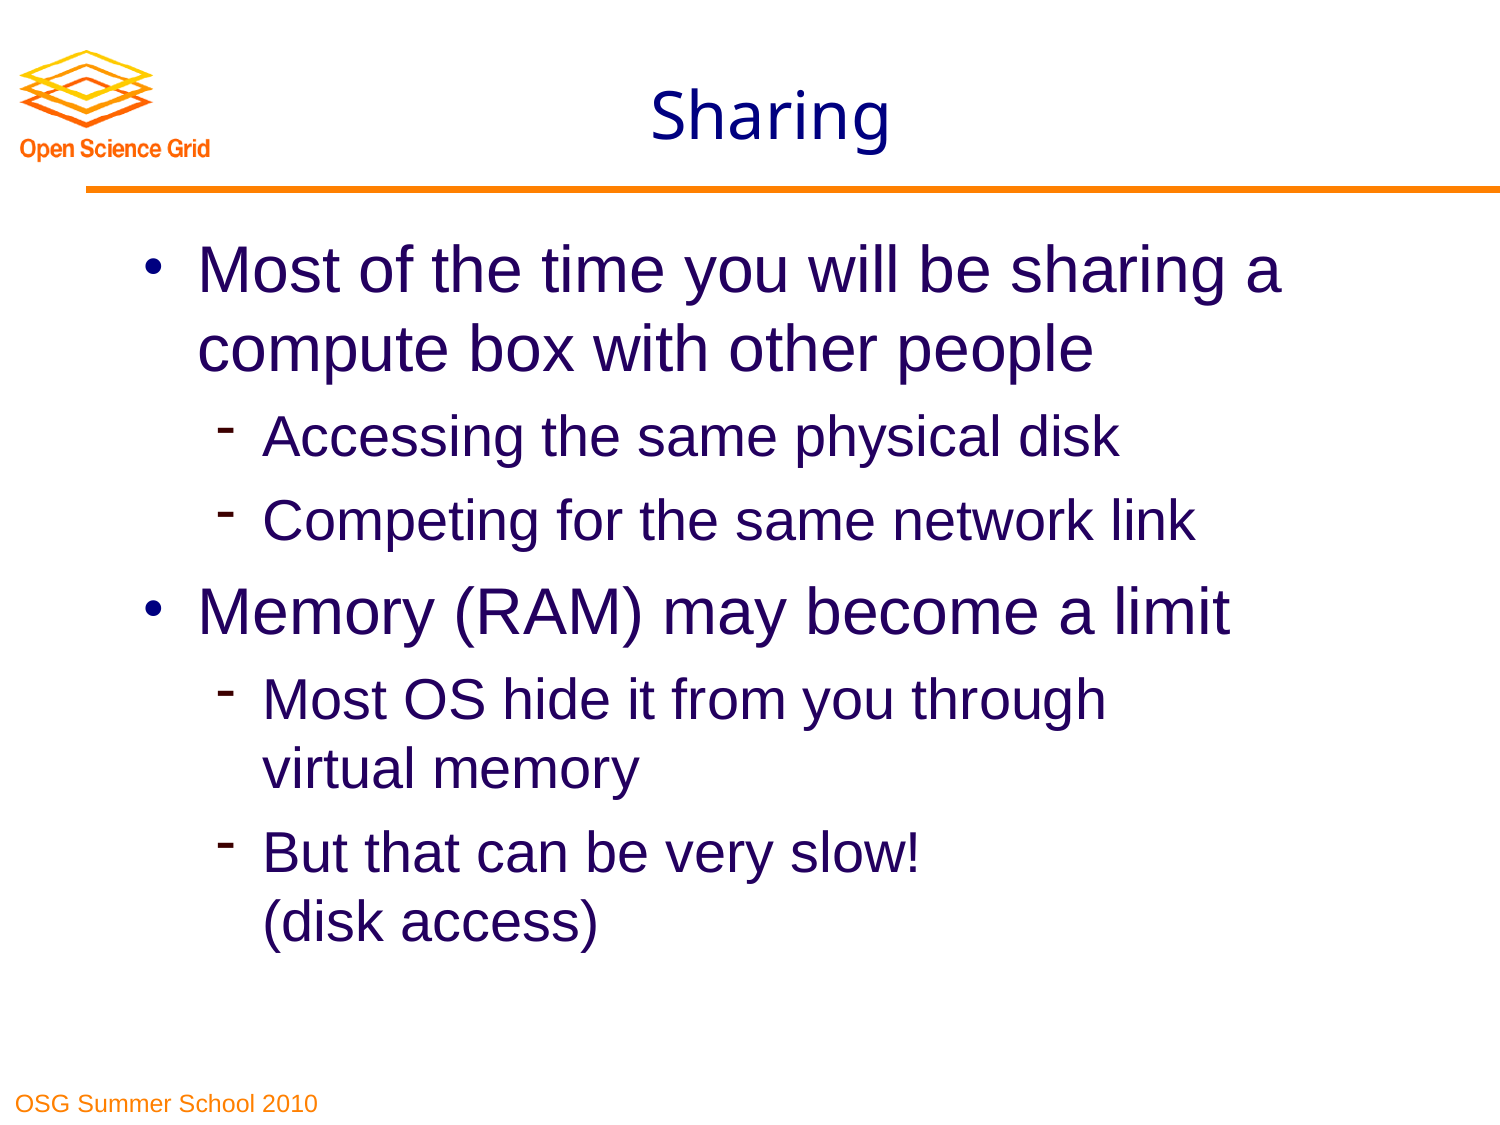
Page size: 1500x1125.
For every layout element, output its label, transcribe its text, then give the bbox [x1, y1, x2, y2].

picture [0, 27, 201, 179]
title Sharing [201, 18, 1342, 207]
list Most of the time you will be sharing a compute box with other people Accessing the same physical disk Competing for the same network link Memory (RAM) may become a limit Most OS hide it from you through virtual memory But that can be very slow! (disk access) [127, 218, 1403, 962]
